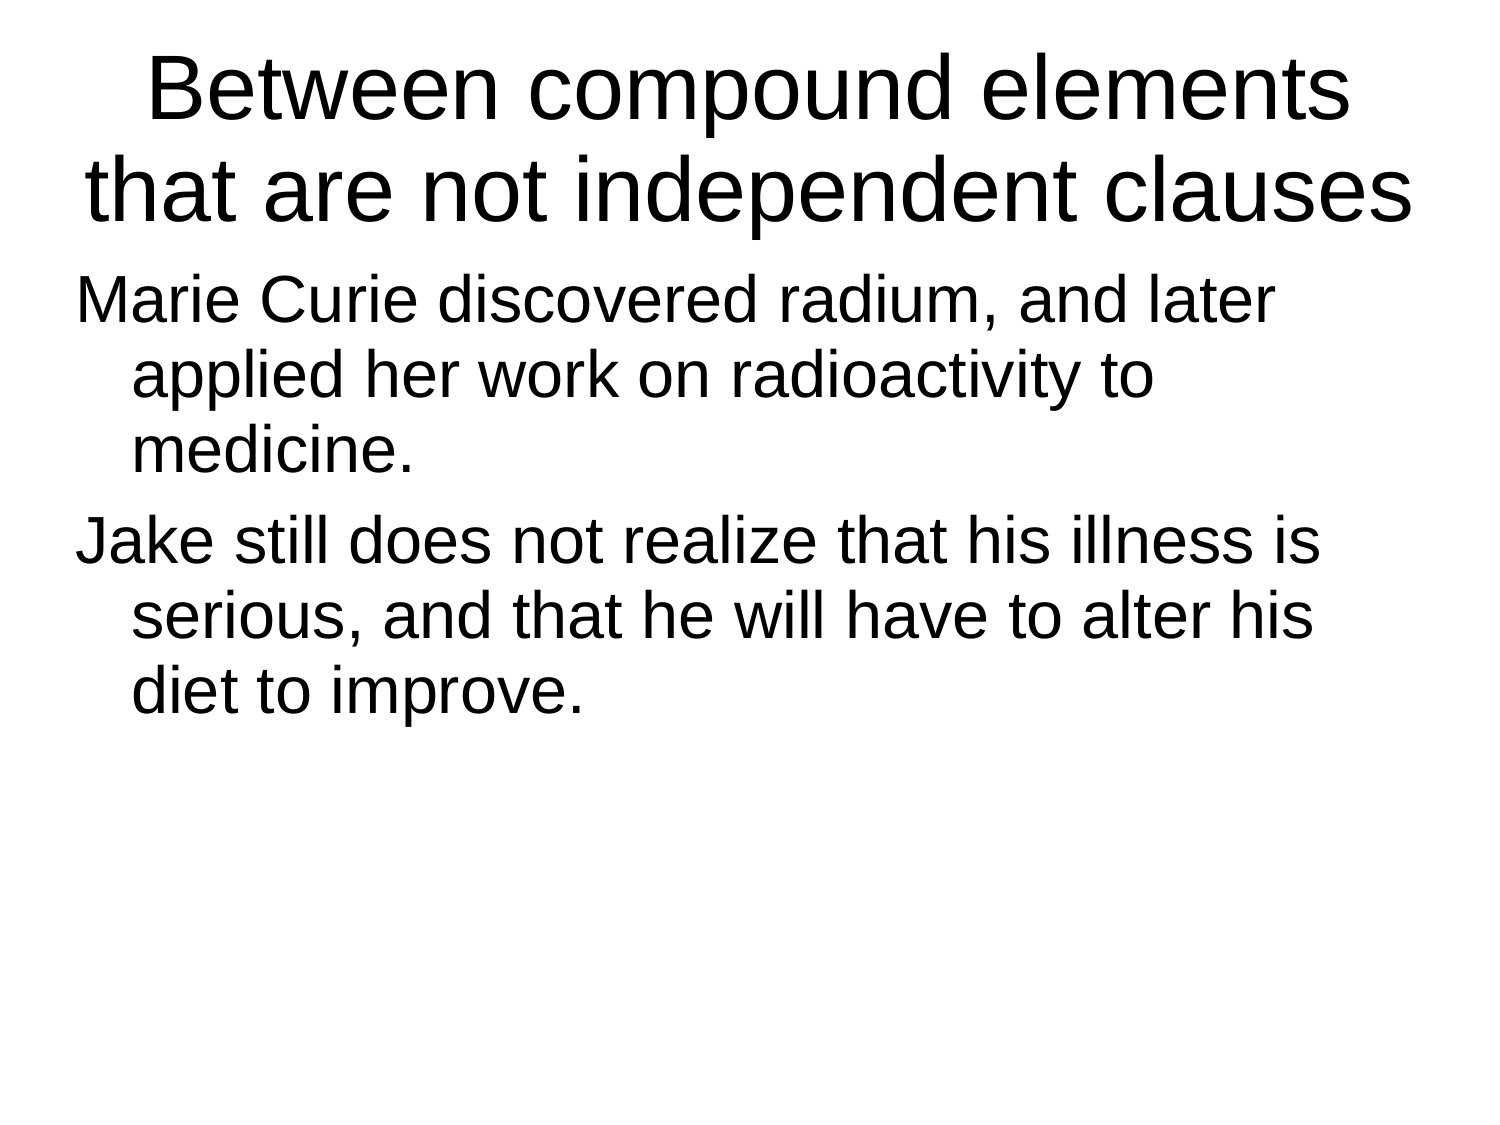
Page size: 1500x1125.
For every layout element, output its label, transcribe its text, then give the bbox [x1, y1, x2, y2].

title Between compound elements that are not independent clauses [75, 36, 1426, 242]
list Marie Curie discovered radium, and later applied her work on radioactivity to medicine. Jake still does not realize that his illness is serious, and that he will have to alter his diet to improve. [75, 262, 1426, 1006]
